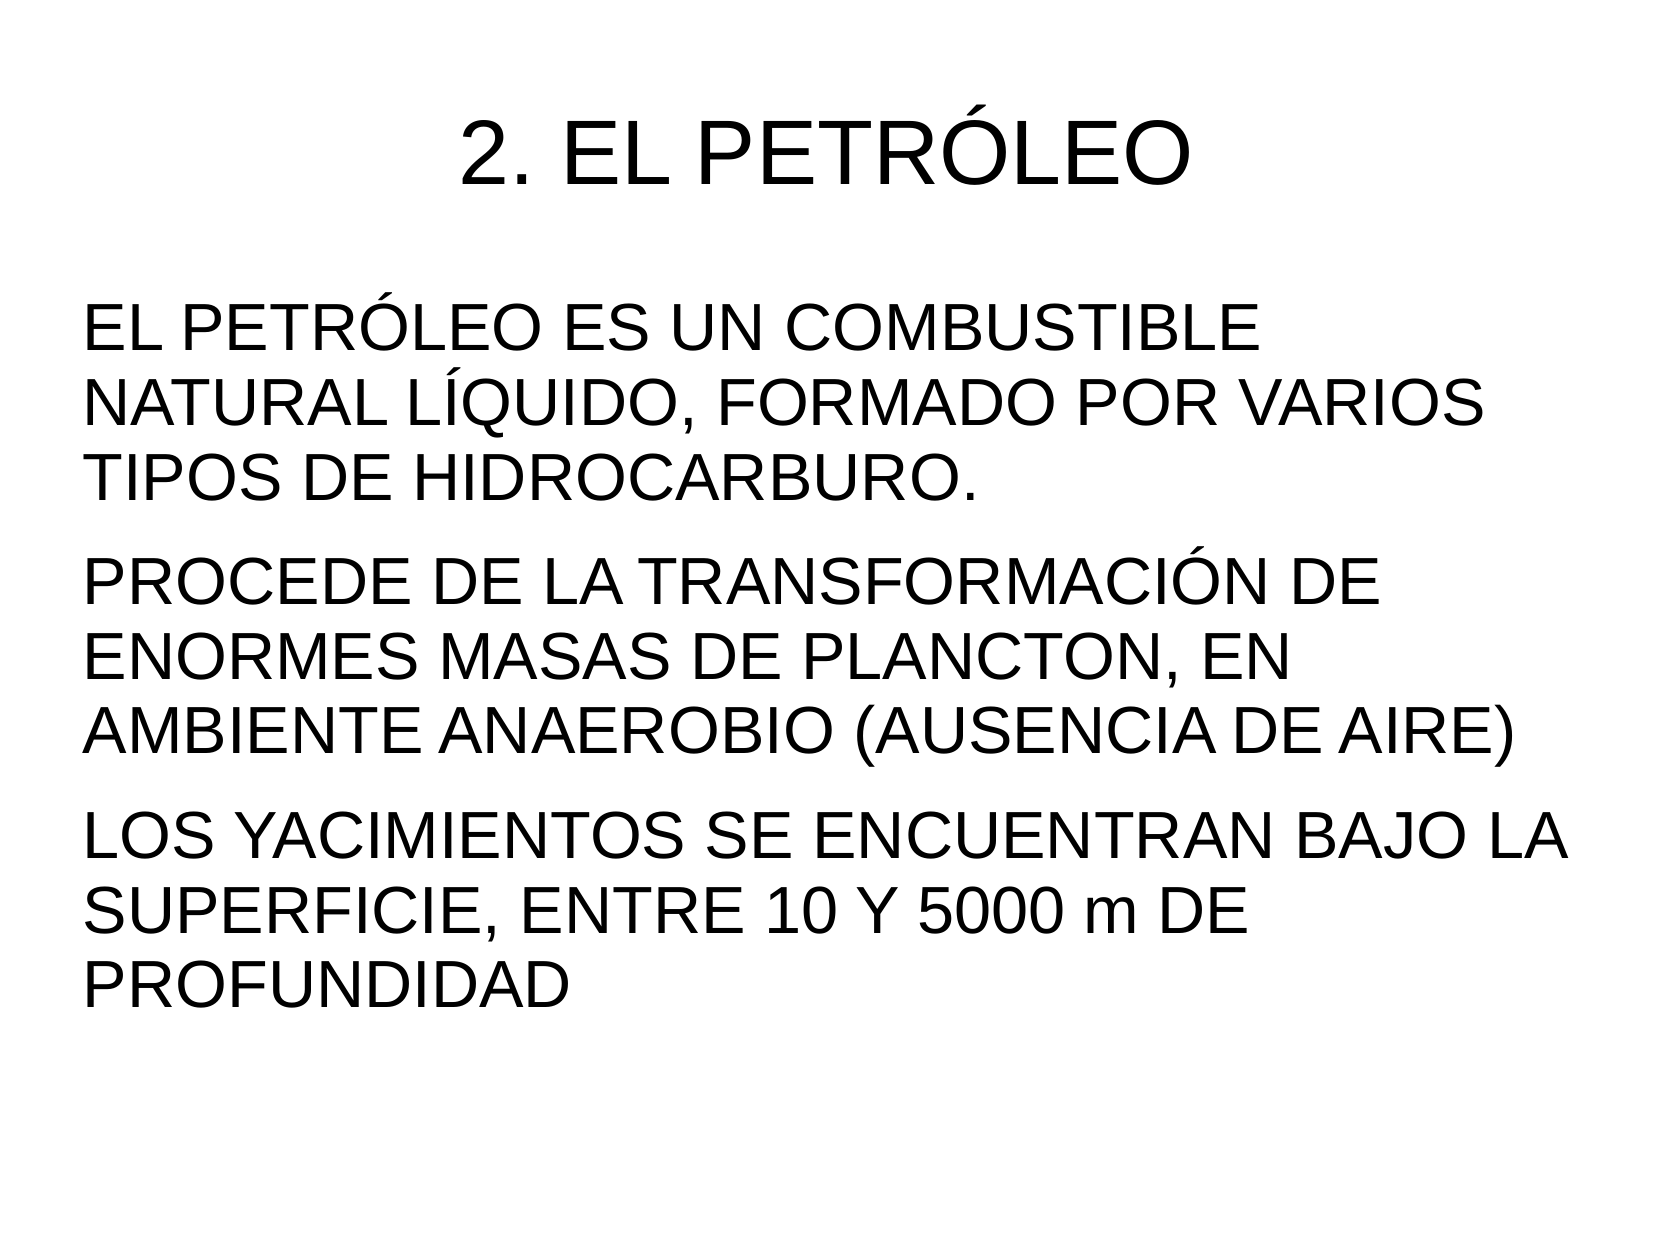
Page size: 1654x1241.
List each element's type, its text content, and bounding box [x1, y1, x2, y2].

list EL PETRÓLEO ES UN COMBUSTIBLE NATURAL LÍQUIDO, FORMADO POR VARIOS TIPOS DE HIDROCARBURO. PROCEDE DE LA TRANSFORMACIÓN DE ENORMES MASAS DE PLANCTON, EN AMBIENTE ANAEROBIO (AUSENCIA DE AIRE) LOS YACIMIENTOS SE ENCUENTRAN BAJO LA SUPERFICIE, ENTRE 10 Y 5000 m DE PROFUNDIDAD [82, 290, 1571, 1109]
title 2. EL PETRÓLEO [82, 49, 1571, 257]
